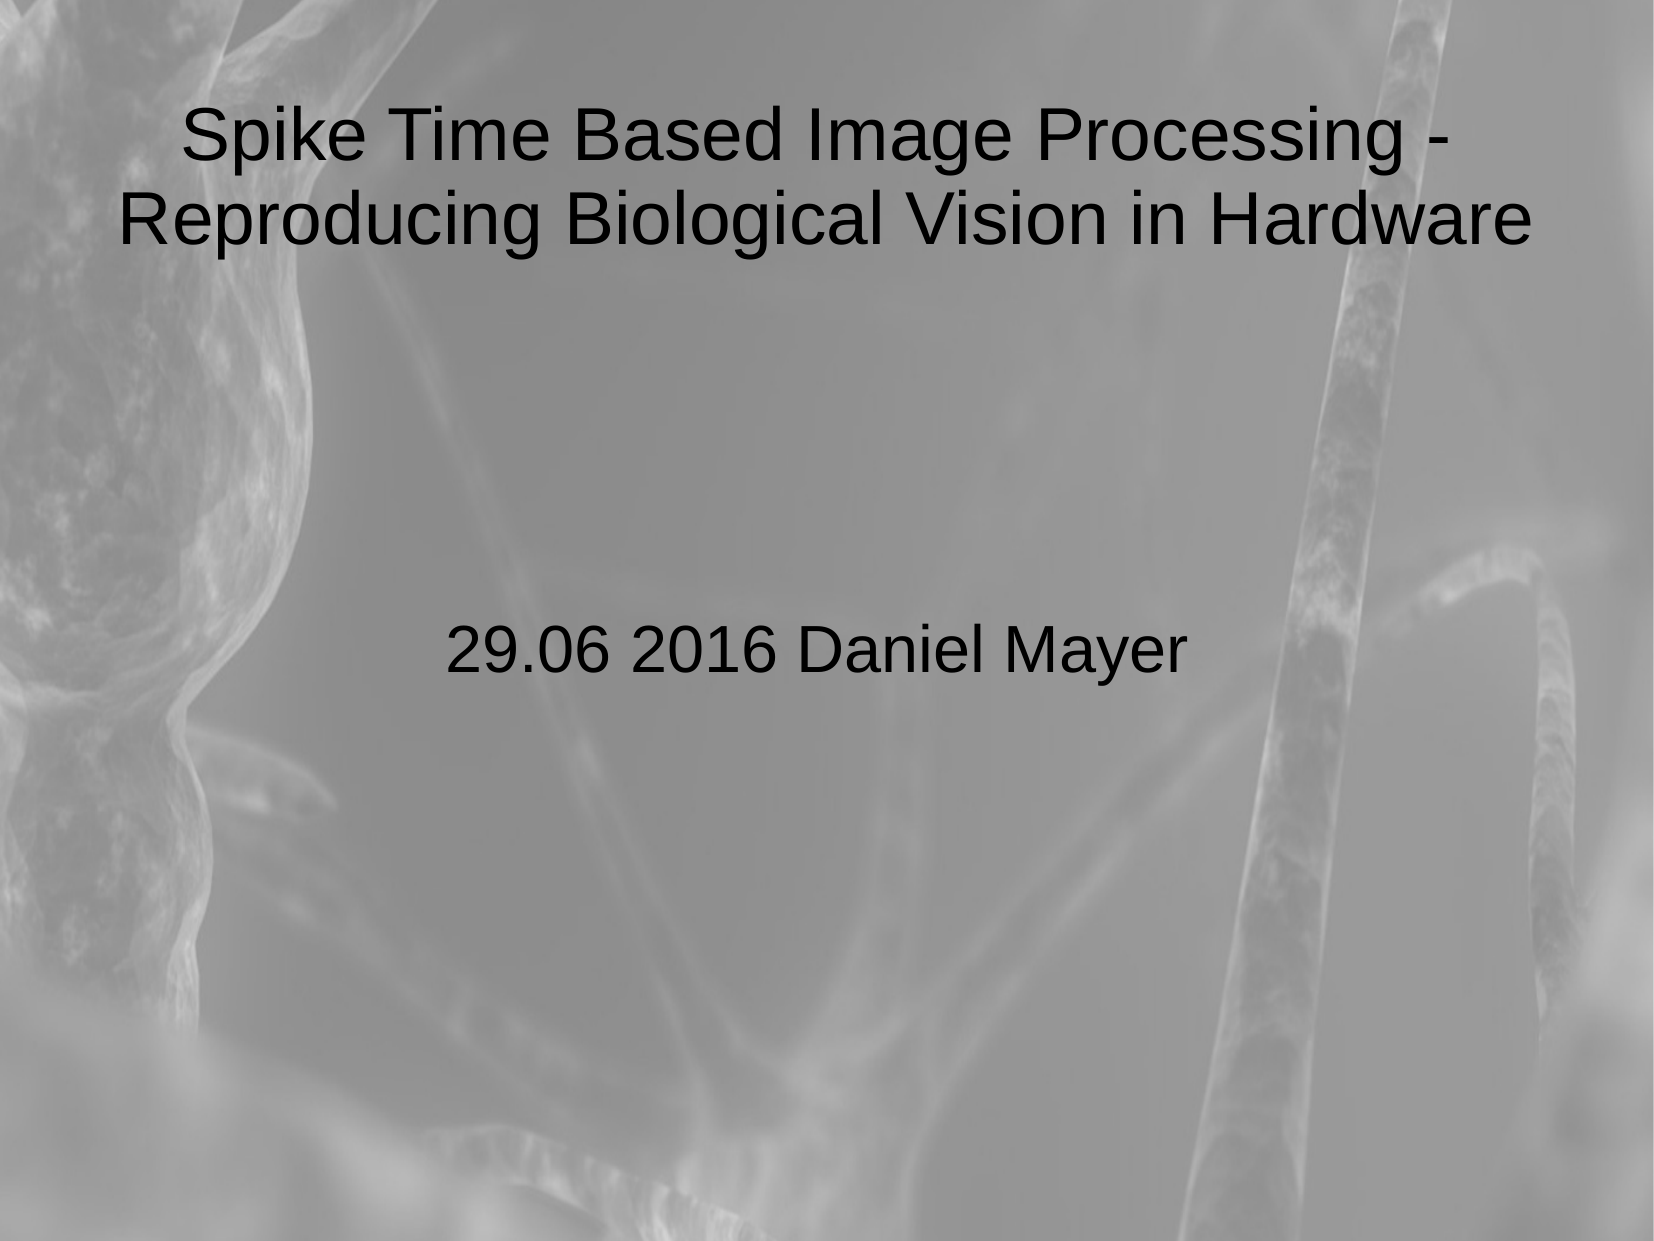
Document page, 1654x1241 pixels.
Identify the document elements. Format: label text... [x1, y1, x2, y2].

title Spike Time Based Image Processing - Reproducing Biological Vision in Hardware [82, 72, 1571, 280]
subtitle 29.06 2016 Daniel Mayer [82, 290, 1571, 1010]
picture [0, 0, 1654, 1241]
